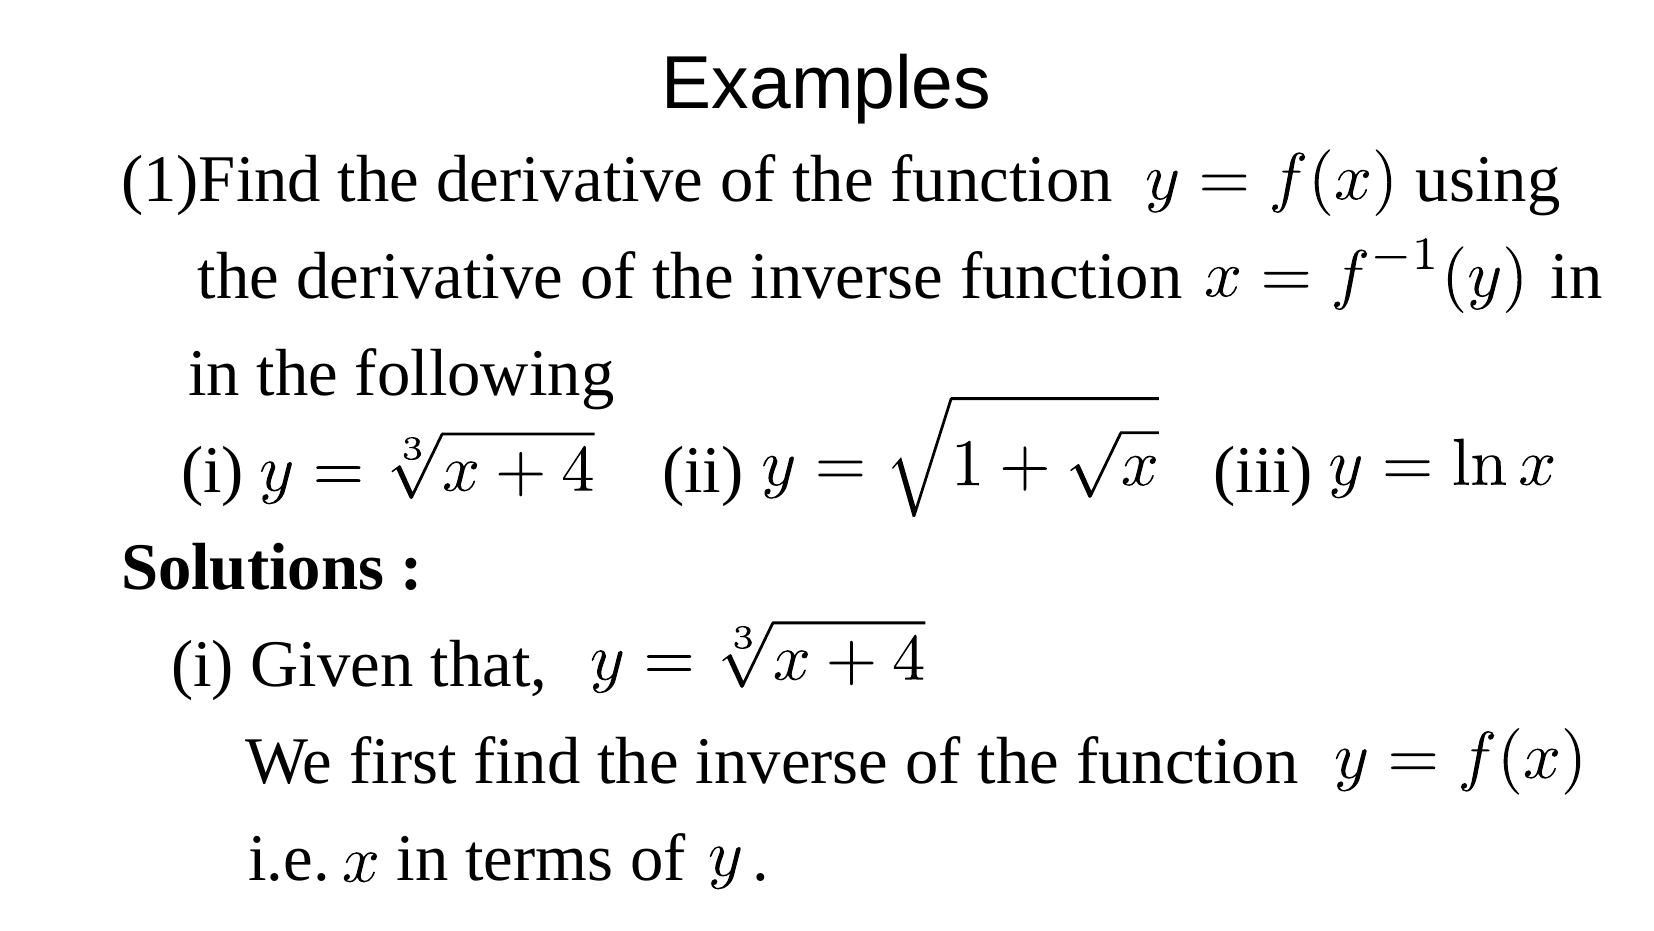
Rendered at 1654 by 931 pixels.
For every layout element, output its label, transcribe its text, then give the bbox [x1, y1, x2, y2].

subtitle (1)Find the derivative of the function using the derivative of the inverse function in in the following (i) (ii) (iii) Solutions : (i) Given that, We first find the inverse of the function i.e. in terms of . [47, 141, 1607, 898]
text_box [1205, 237, 1522, 313]
text_box [343, 852, 378, 883]
title Examples [82, 23, 1571, 141]
text_box [709, 846, 741, 890]
text_box [261, 432, 595, 505]
text_box [763, 397, 1159, 517]
text_box [591, 621, 926, 694]
text_box [1335, 728, 1581, 795]
text_box [1330, 438, 1554, 499]
text_box [1146, 149, 1392, 216]
